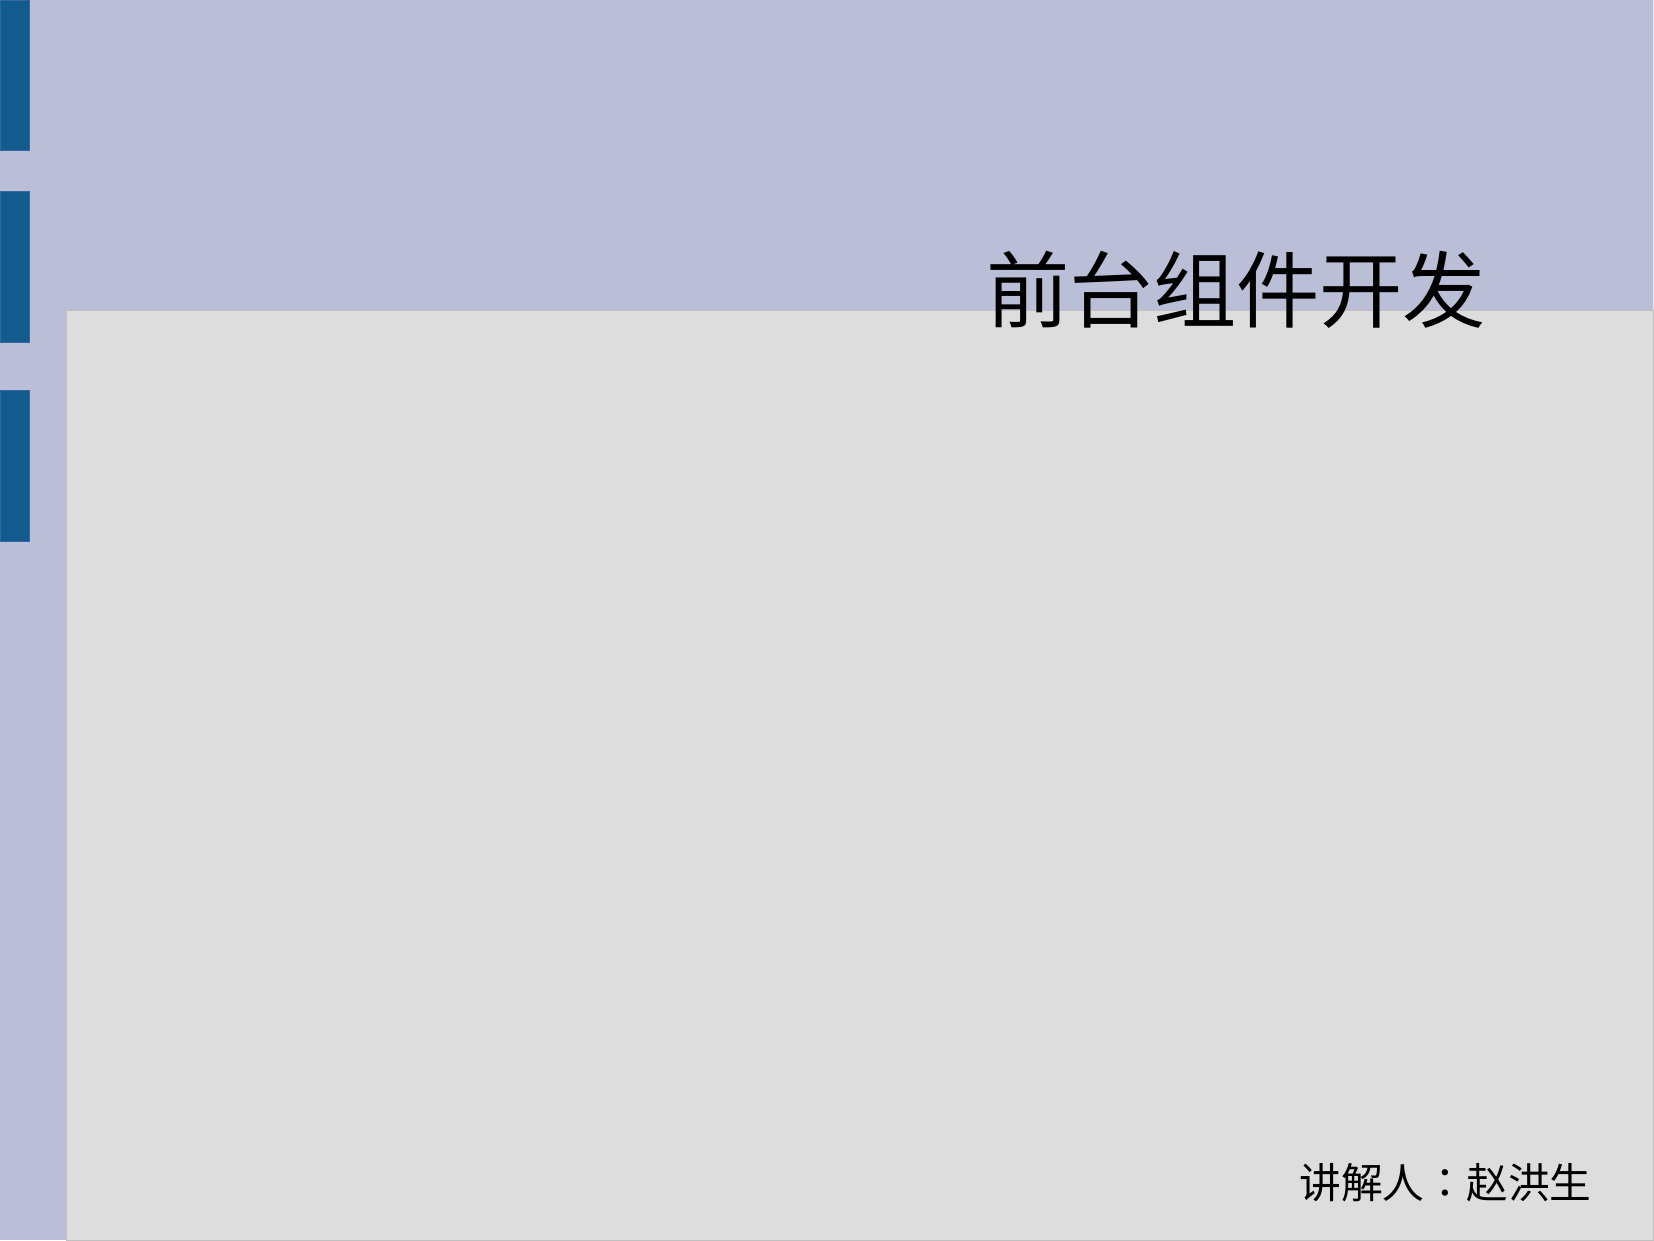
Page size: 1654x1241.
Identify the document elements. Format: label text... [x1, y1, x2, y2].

text_box 讲解人：赵洪生 [1269, 1151, 1625, 1216]
text_box 前台组件开发 [735, 226, 1534, 351]
